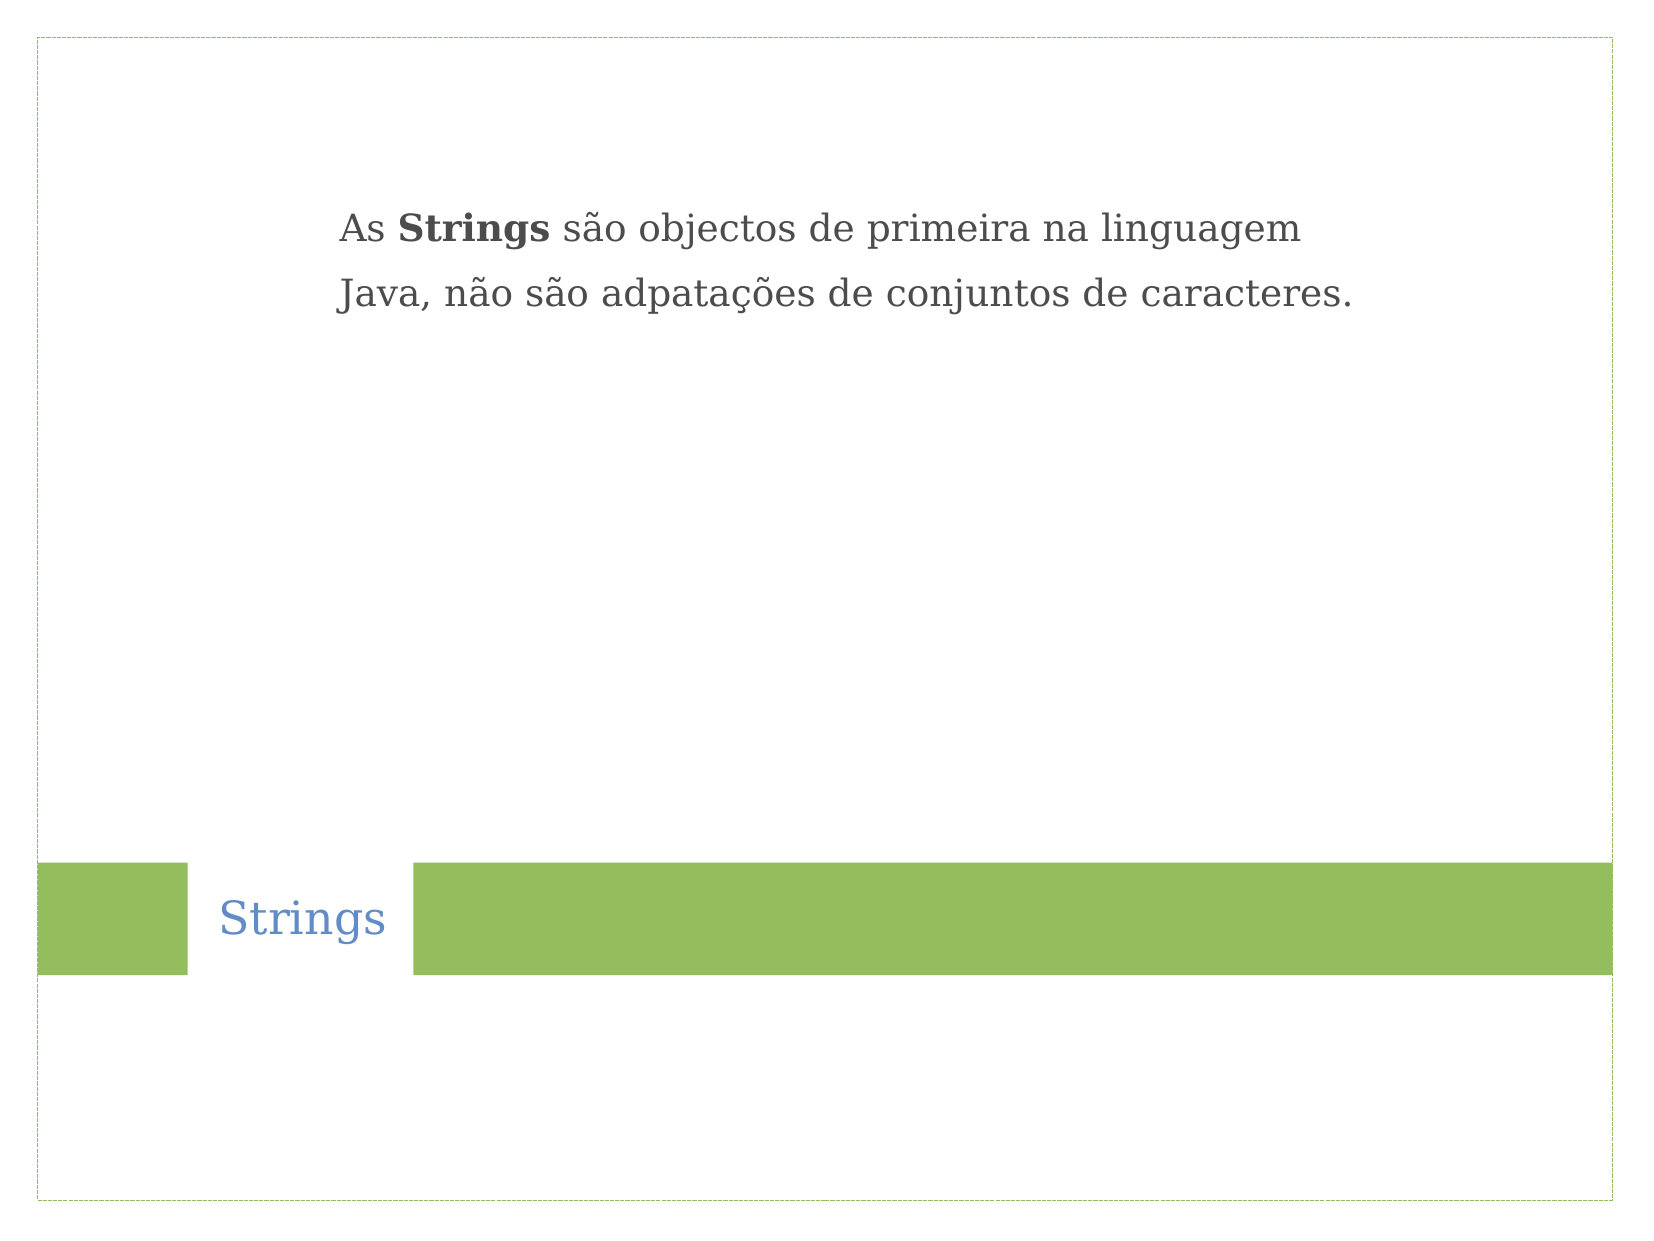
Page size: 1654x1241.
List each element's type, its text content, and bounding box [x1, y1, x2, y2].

text_box As Strings são objectos de primeira na linguagem Java, não são adpatações de conjuntos de caracteres. [324, 177, 1413, 703]
text_box [37, 862, 188, 976]
text_box [413, 862, 1613, 976]
text_box Strings [203, 884, 402, 953]
